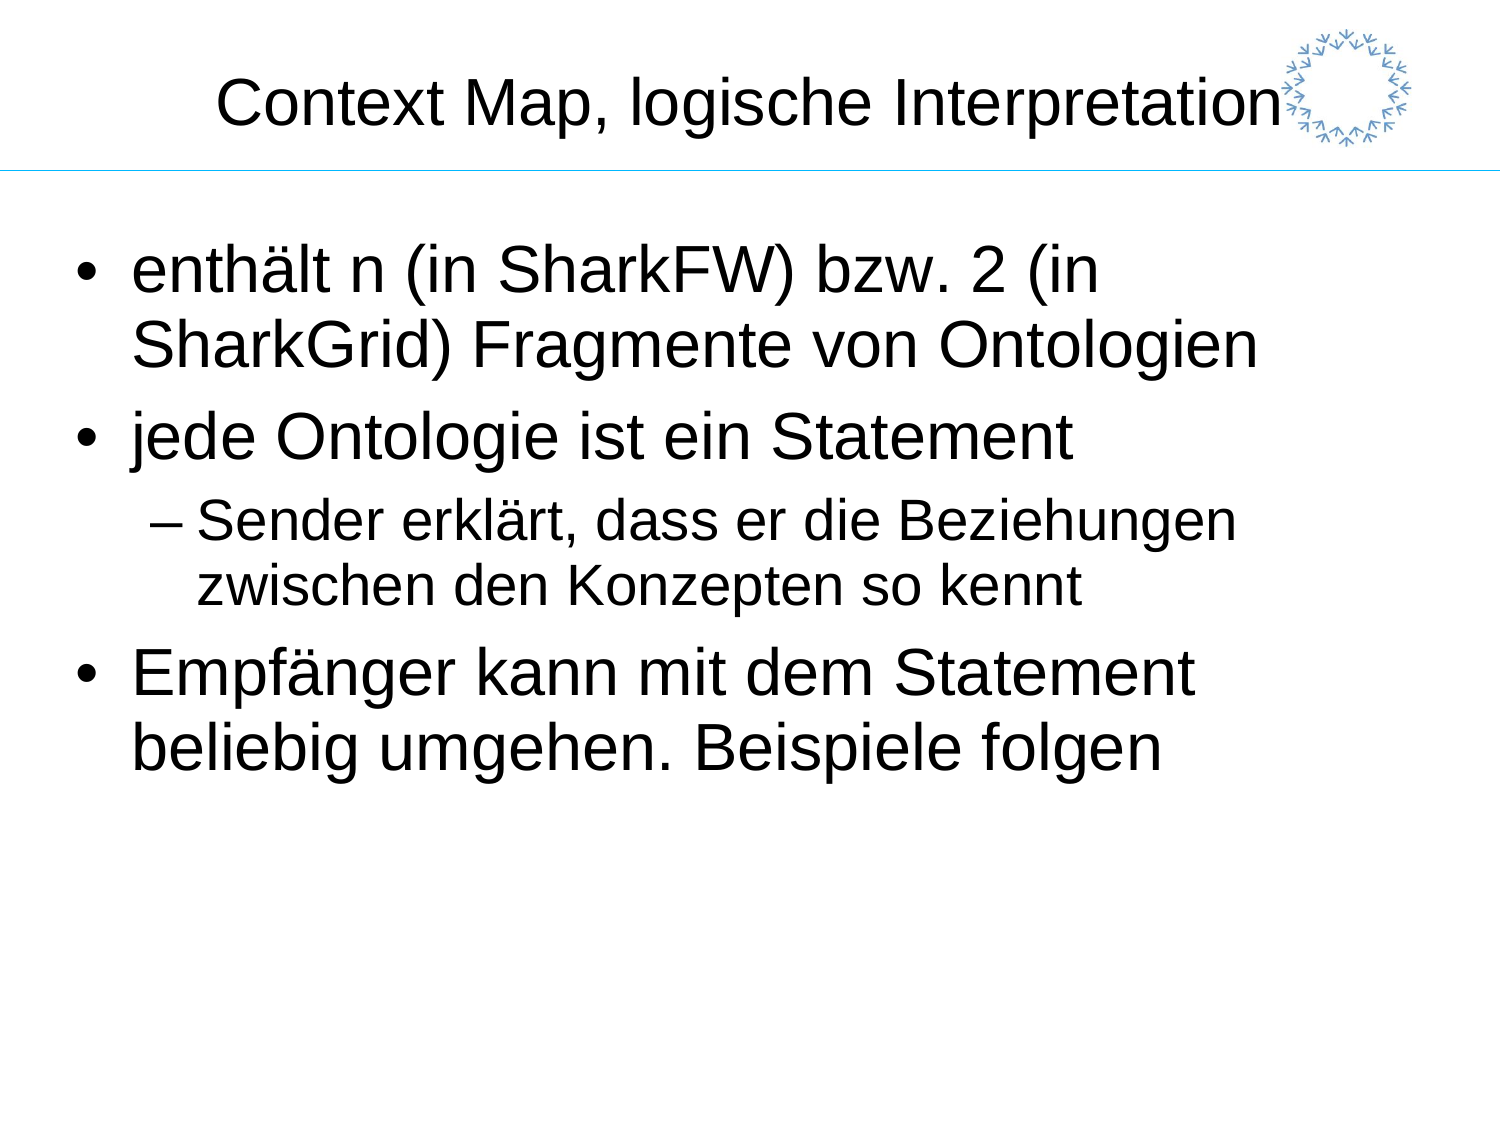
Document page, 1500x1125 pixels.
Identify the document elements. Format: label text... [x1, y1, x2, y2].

title Context Map, logische Interpretation [75, 57, 1426, 148]
list enthält n (in SharkFW) bzw. 2 (in SharkGrid) Fragmente von Ontologien jede Ontologie ist ein Statement Sender erklärt, dass er die Beziehungen zwischen den Konzepten so kennt Empfänger kann mit dem Statement beliebig umgehen. Beispiele folgen [75, 232, 1426, 986]
picture [1281, 29, 1412, 57]
